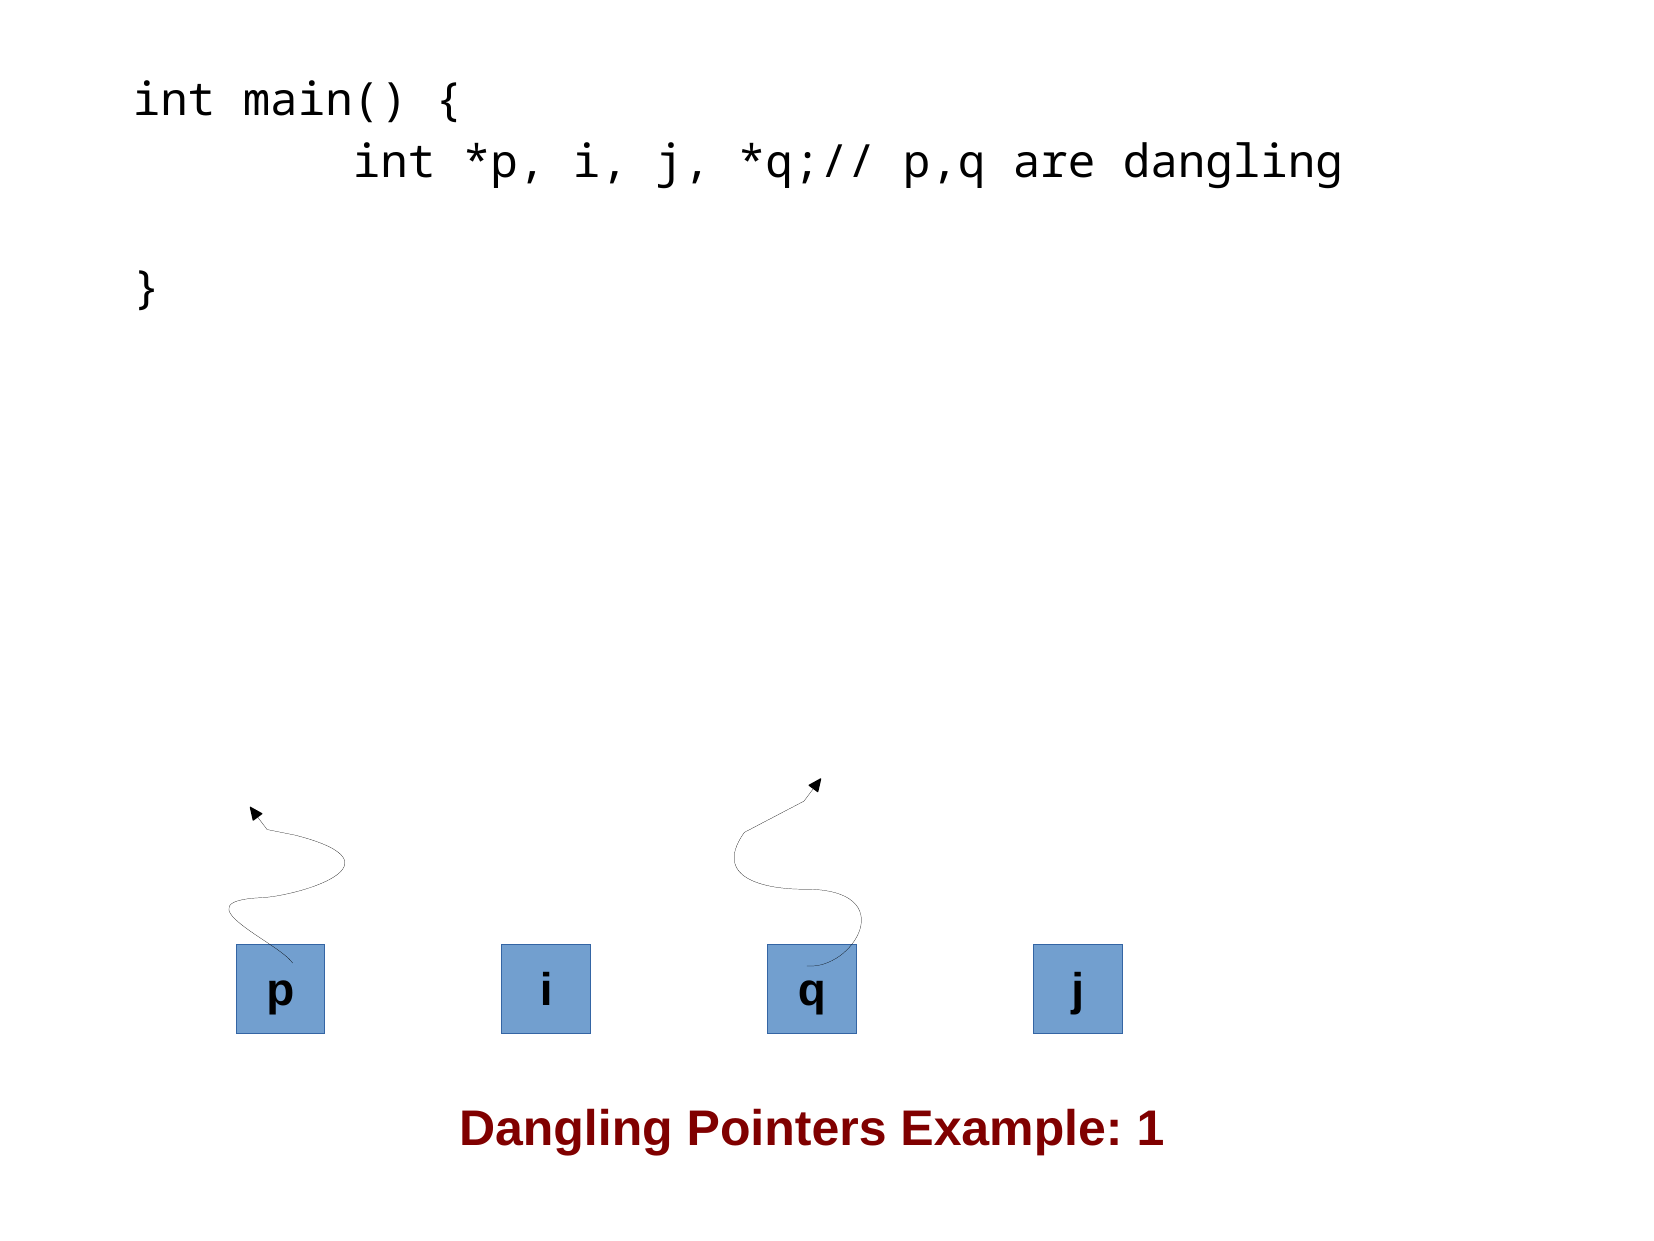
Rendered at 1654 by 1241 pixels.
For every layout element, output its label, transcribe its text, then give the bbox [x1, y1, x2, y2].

text_box j [1033, 944, 1123, 1034]
text_box q [767, 944, 857, 1034]
text_box Dangling Pointers Example: 1 [147, 1092, 1477, 1164]
text_box i [501, 944, 591, 1034]
text_box p [236, 944, 325, 1034]
text_box int main() { int *p, i, j, *q;// p,q are dangling } [118, 59, 1526, 650]
